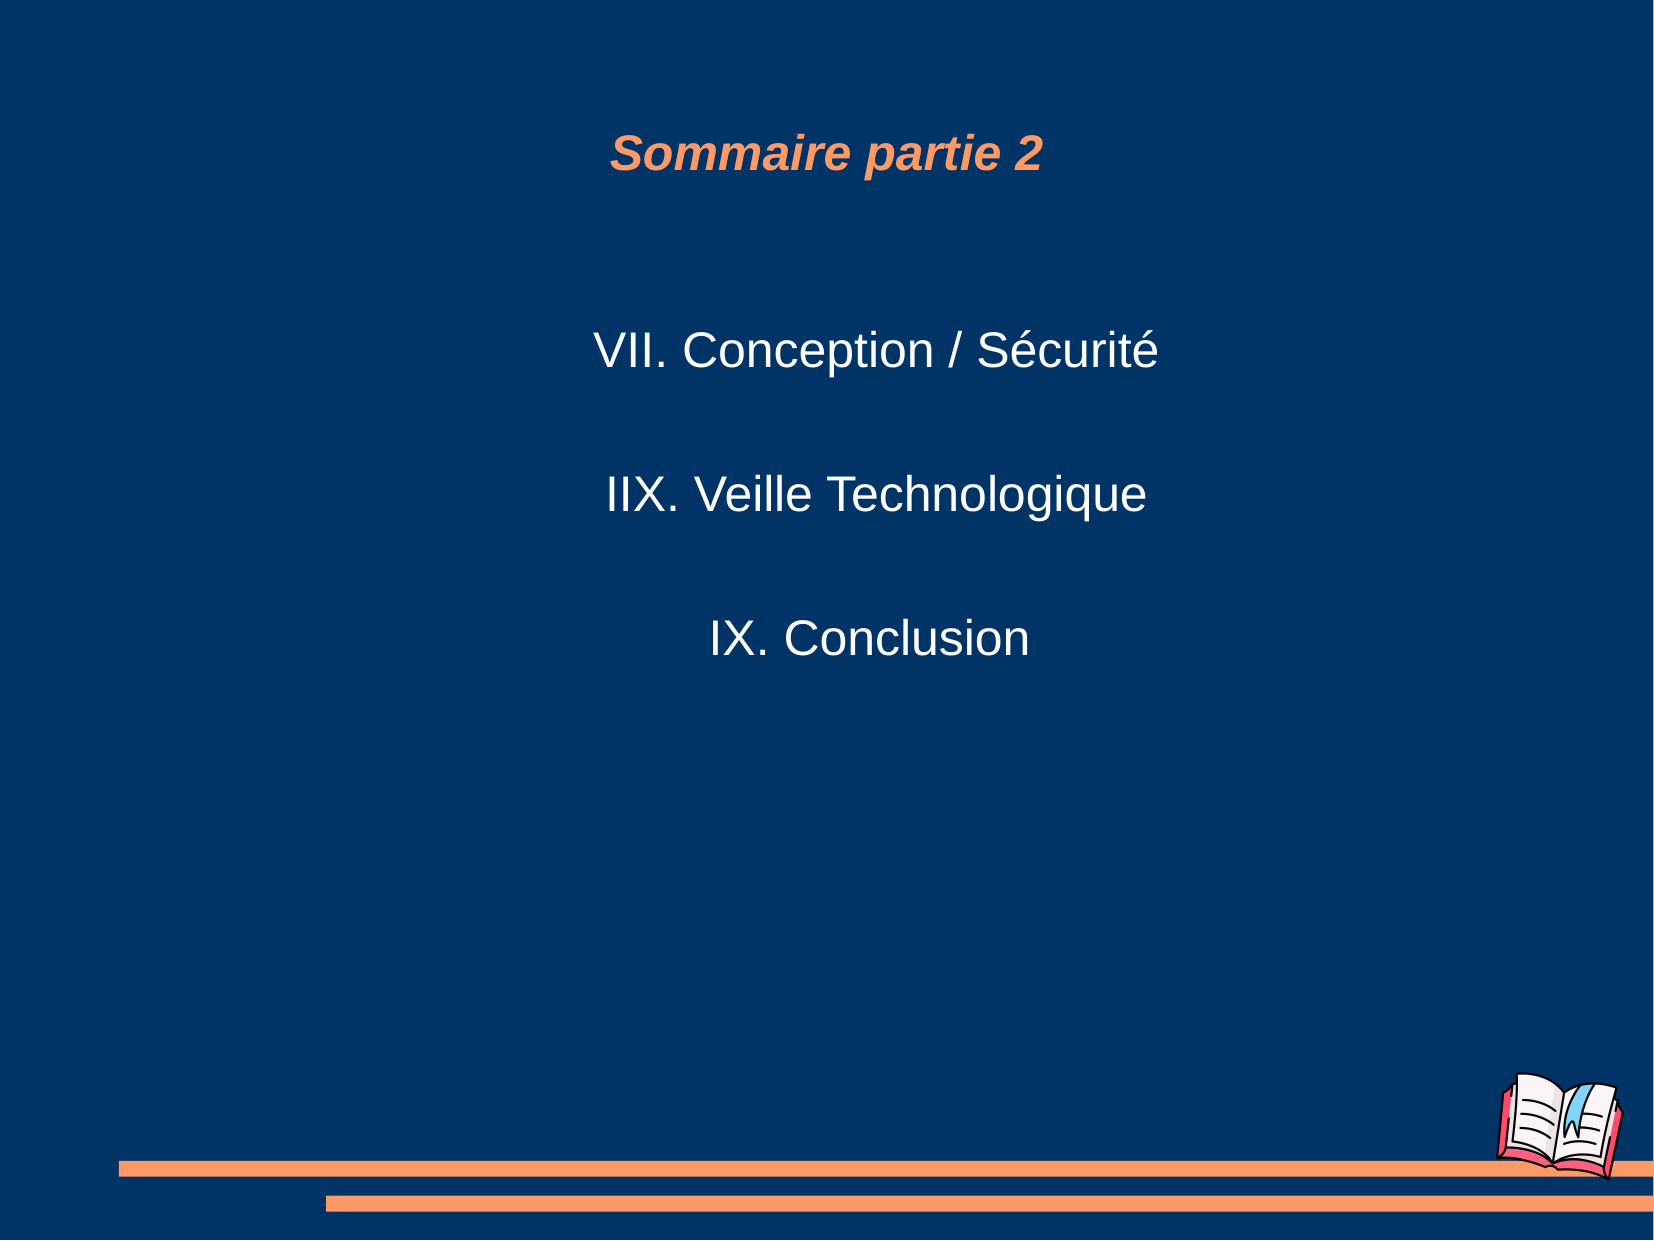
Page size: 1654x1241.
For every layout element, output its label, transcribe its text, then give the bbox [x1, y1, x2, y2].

picture [1496, 1062, 1624, 1191]
list VII. Conception / Sécurité IIX. Veille Technologique IX. Conclusion [121, 322, 1561, 1132]
title Sommaire partie 2 [82, 49, 1571, 257]
